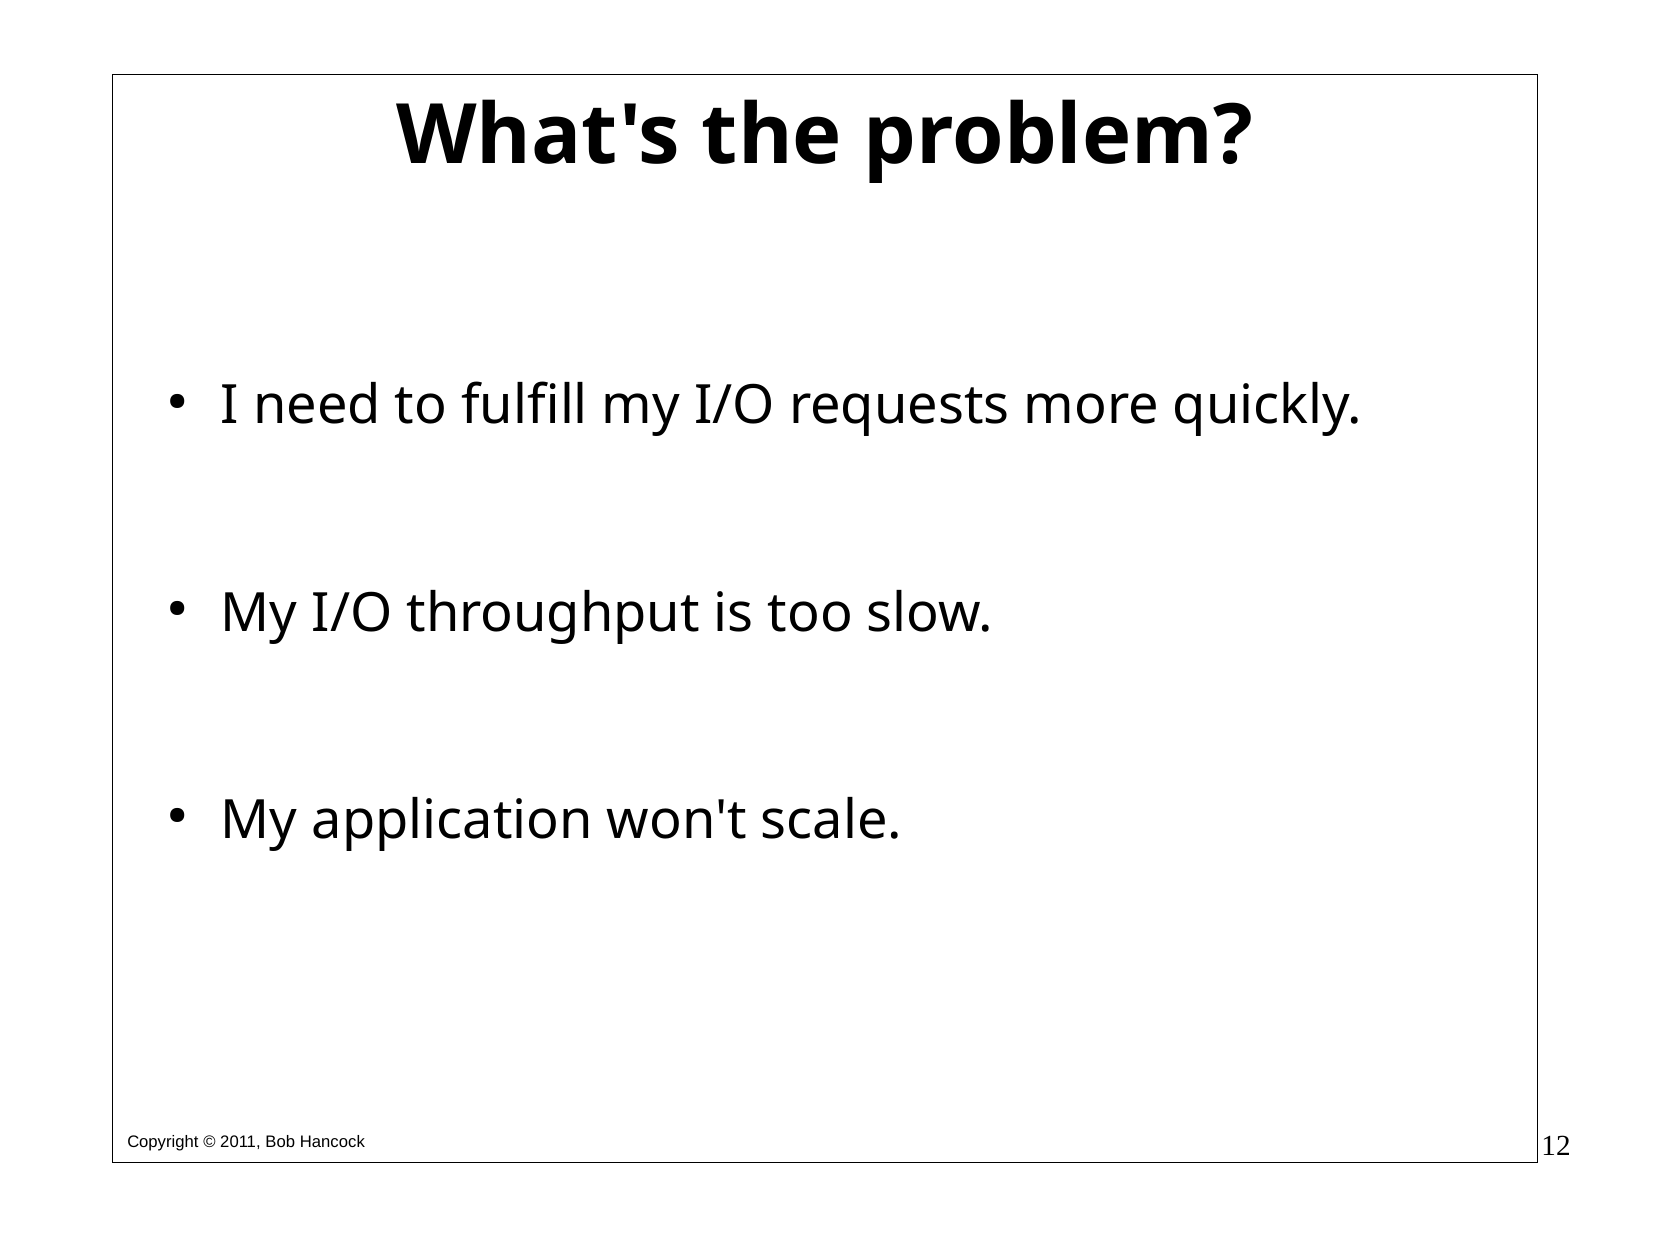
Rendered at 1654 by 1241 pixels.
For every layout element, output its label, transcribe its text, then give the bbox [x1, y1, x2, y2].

list I need to fulfill my I/O requests more quickly. My I/O throughput is too slow. My application won't scale. [150, 262, 1501, 1126]
text_box Copyright © 2011, Bob Hancock [112, 1125, 381, 1159]
title What's the problem? [112, 75, 1538, 188]
